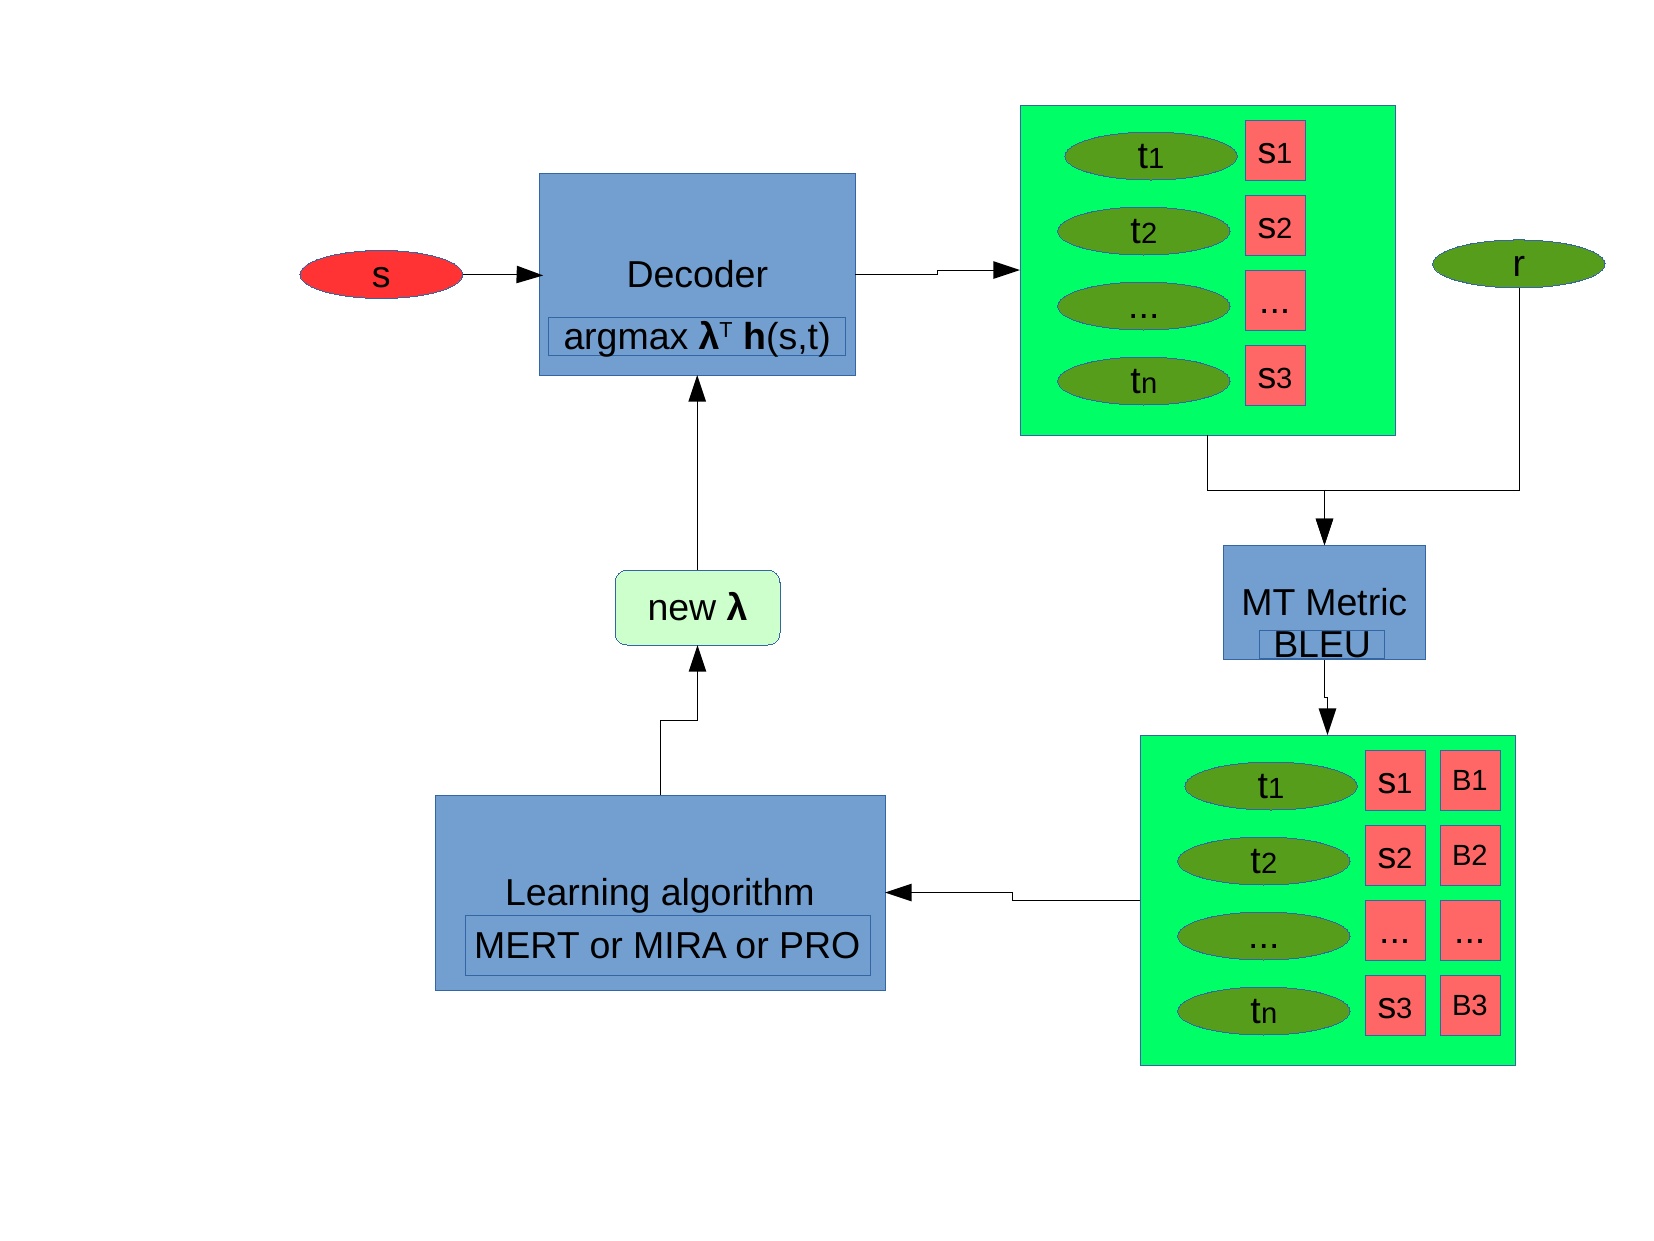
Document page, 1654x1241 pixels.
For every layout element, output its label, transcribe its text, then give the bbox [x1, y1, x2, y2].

text_box s1 [1245, 120, 1306, 181]
text_box BLEU [1259, 630, 1385, 659]
text_box s2 [1245, 195, 1306, 256]
text_box B3 [1440, 975, 1501, 1036]
text_box ... [1177, 912, 1351, 961]
text_box s [299, 250, 463, 299]
text_box s1 [1365, 750, 1426, 811]
text_box MERT or MIRA or PRO [465, 915, 871, 976]
text_box Learning algorithm [435, 795, 886, 991]
text_box s3 [1245, 345, 1306, 406]
text_box s3 [1365, 975, 1426, 1036]
text_box ... [1245, 270, 1306, 331]
text_box MT Metric [1223, 545, 1426, 660]
text_box tn [1177, 987, 1351, 1036]
text_box ... [1057, 282, 1231, 331]
text_box r [1432, 239, 1606, 288]
text_box t2 [1057, 207, 1231, 256]
text_box t1 [1184, 762, 1358, 811]
text_box ... [1440, 900, 1501, 961]
text_box argmax λT h(s,t) [548, 317, 846, 356]
text_box B2 [1440, 825, 1501, 886]
text_box [285, 75, 1621, 1126]
text_box new λ [615, 570, 781, 646]
text_box Decoder [539, 173, 856, 376]
text_box ... [1365, 900, 1426, 961]
text_box B1 [1440, 750, 1501, 811]
text_box tn [1057, 357, 1231, 406]
text_box s2 [1365, 825, 1426, 886]
text_box t2 [1177, 837, 1351, 886]
text_box t1 [1064, 132, 1238, 181]
